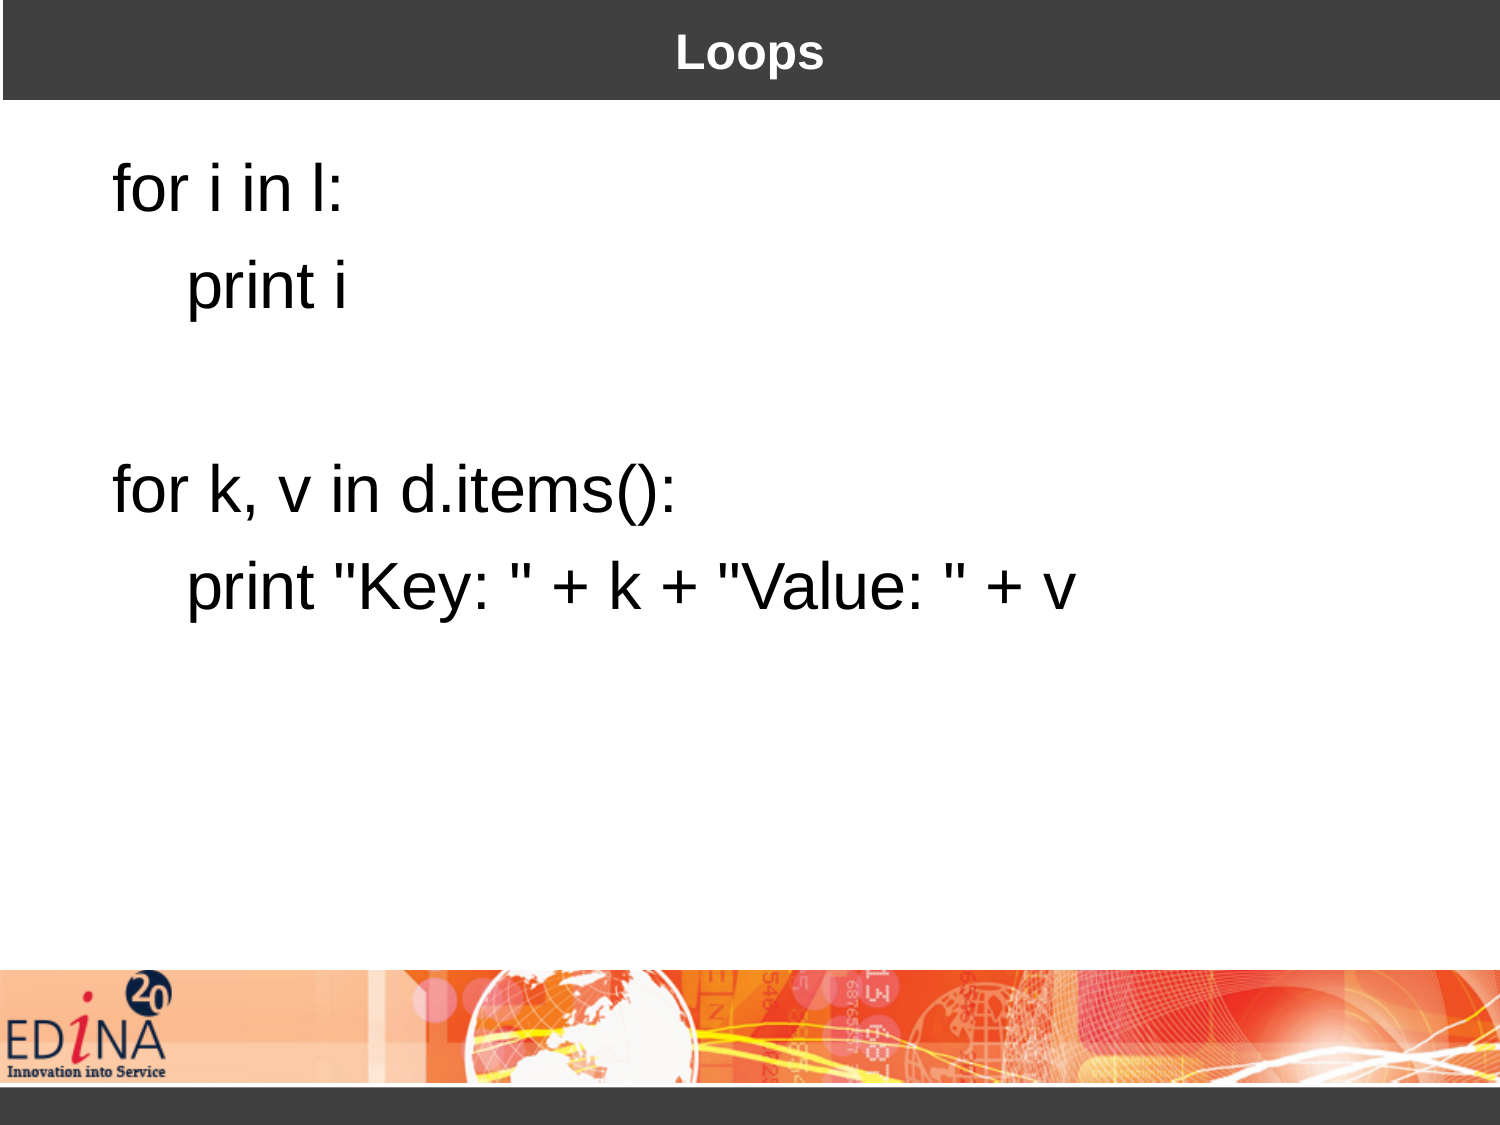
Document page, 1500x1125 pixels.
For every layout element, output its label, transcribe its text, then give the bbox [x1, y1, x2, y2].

picture [0, 970, 1500, 1083]
title Loops [0, 0, 1500, 100]
list for i in l: print i for k, v in d.items(): print "Key: " + k + "Value: " + v [41, 137, 1424, 1024]
